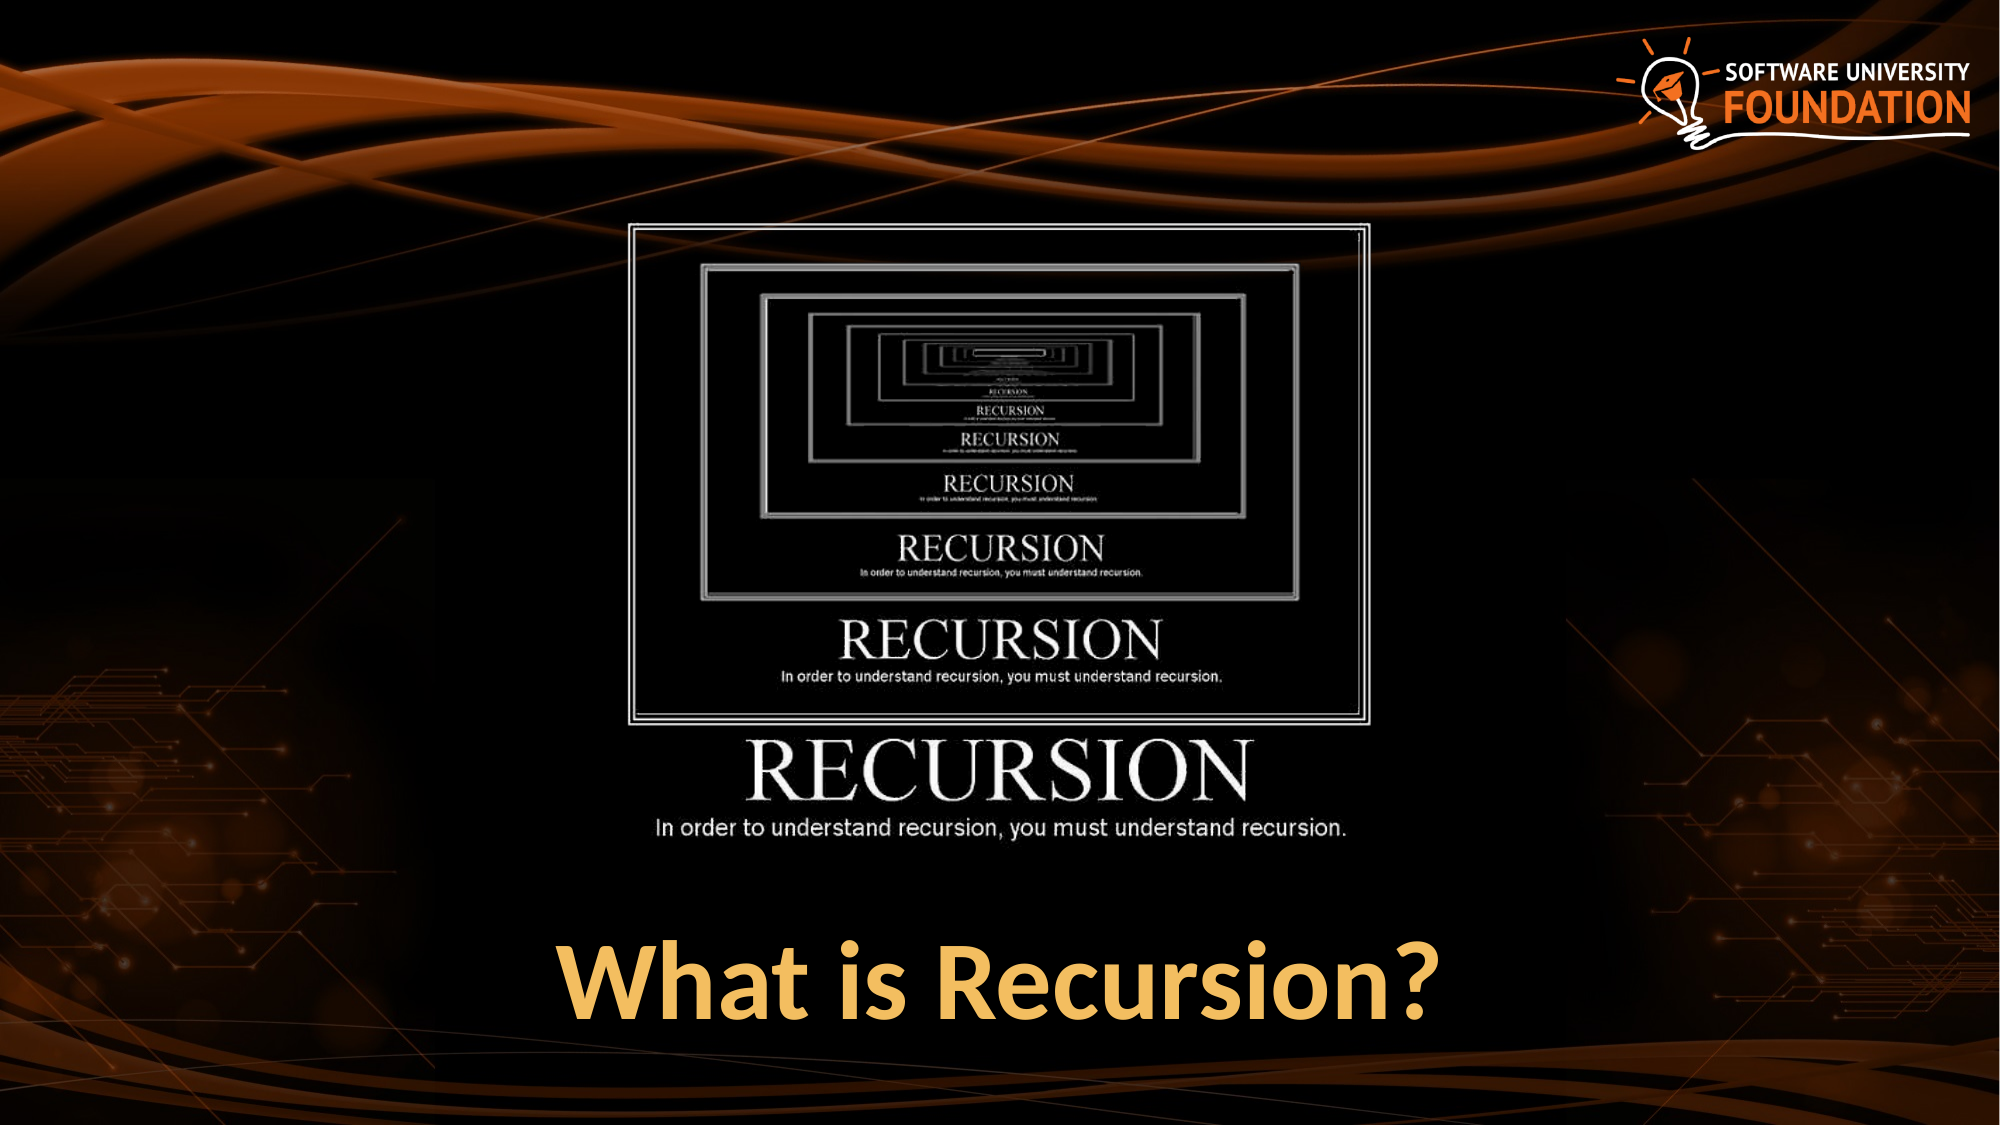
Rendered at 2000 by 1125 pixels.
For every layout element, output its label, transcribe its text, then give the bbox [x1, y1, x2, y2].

picture [0, 0, 2000, 1125]
title What is Recursion? [149, 915, 1850, 1050]
